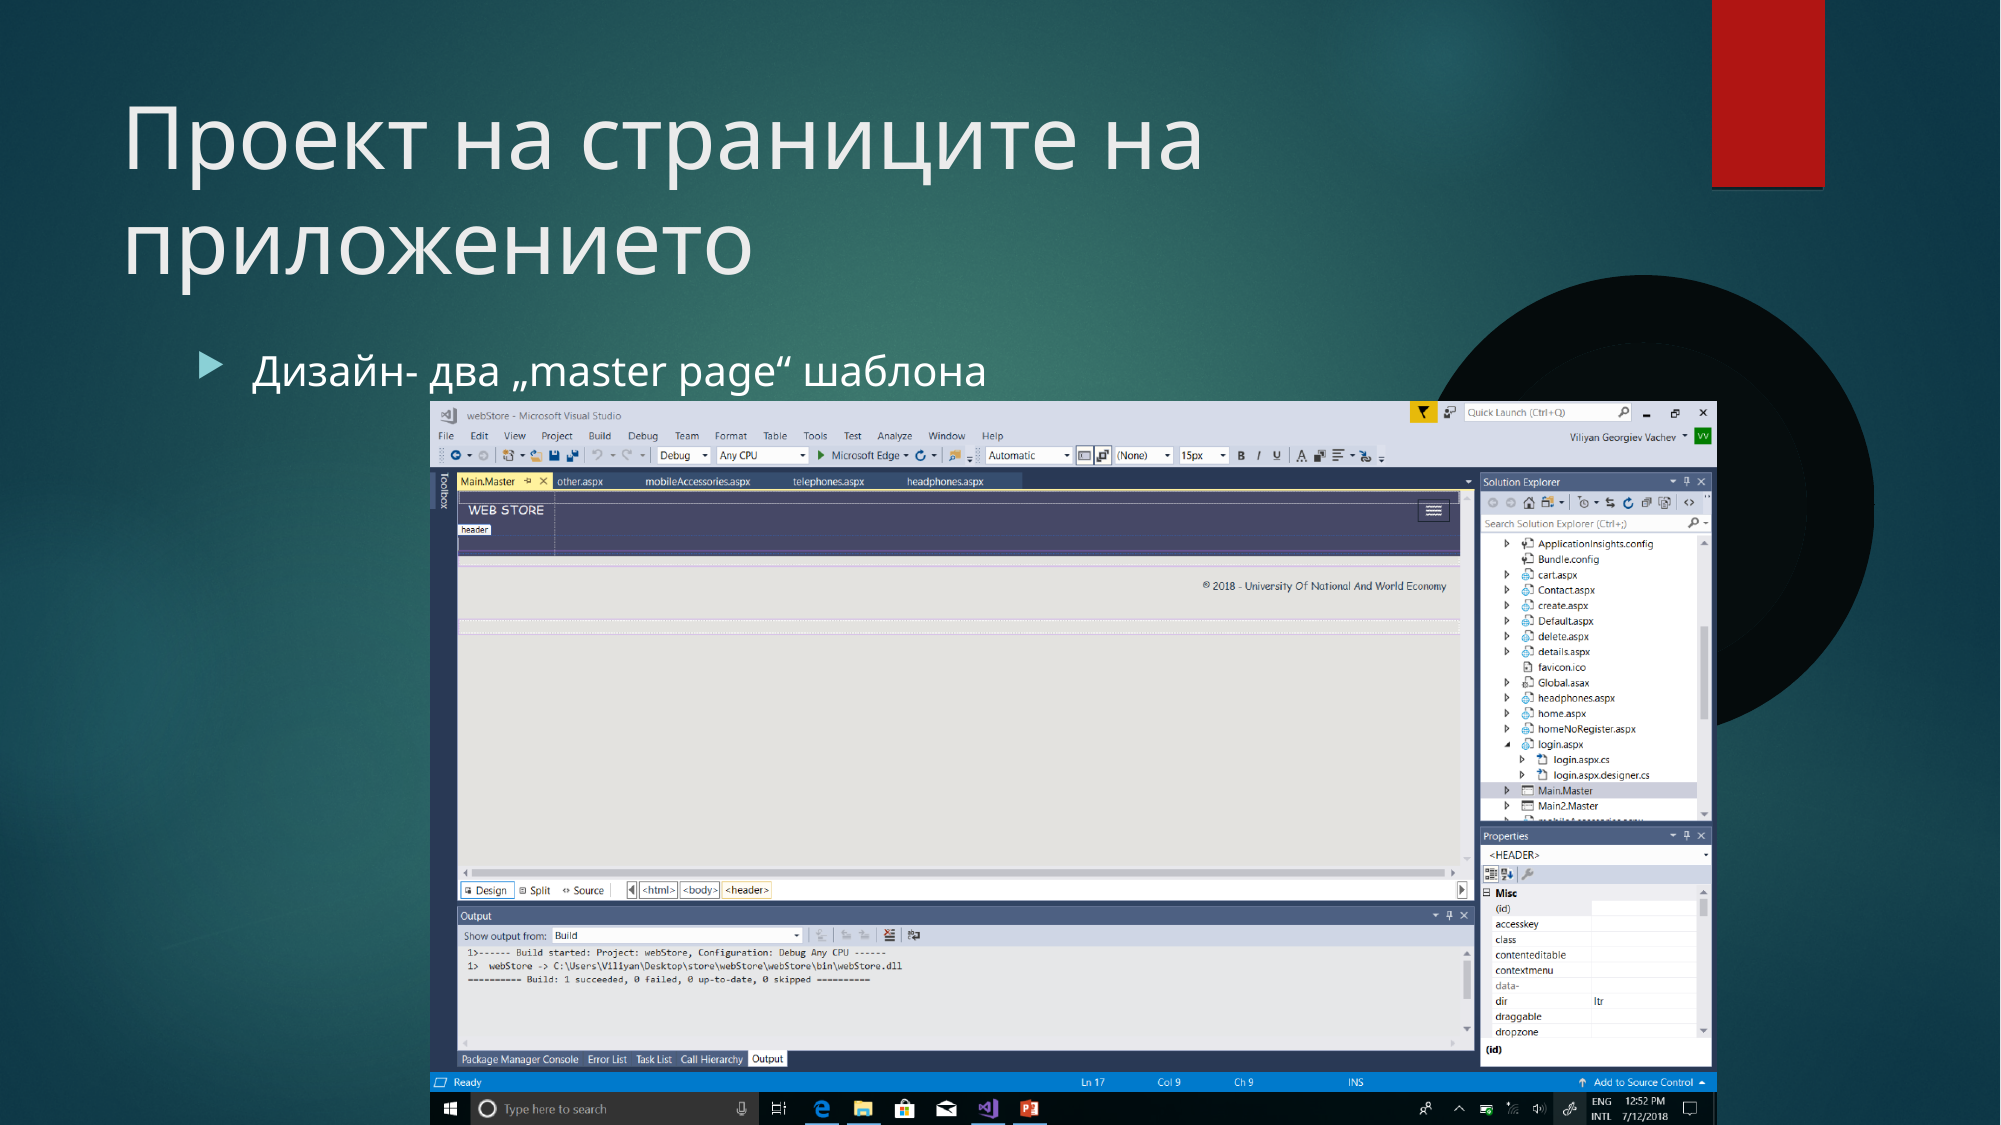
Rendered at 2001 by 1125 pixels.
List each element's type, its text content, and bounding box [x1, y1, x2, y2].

list Дизайн- два „master page“ шаблона [181, 336, 1649, 1026]
title Проект на страниците на приложението [106, 74, 1649, 305]
picture [430, 401, 1717, 1125]
